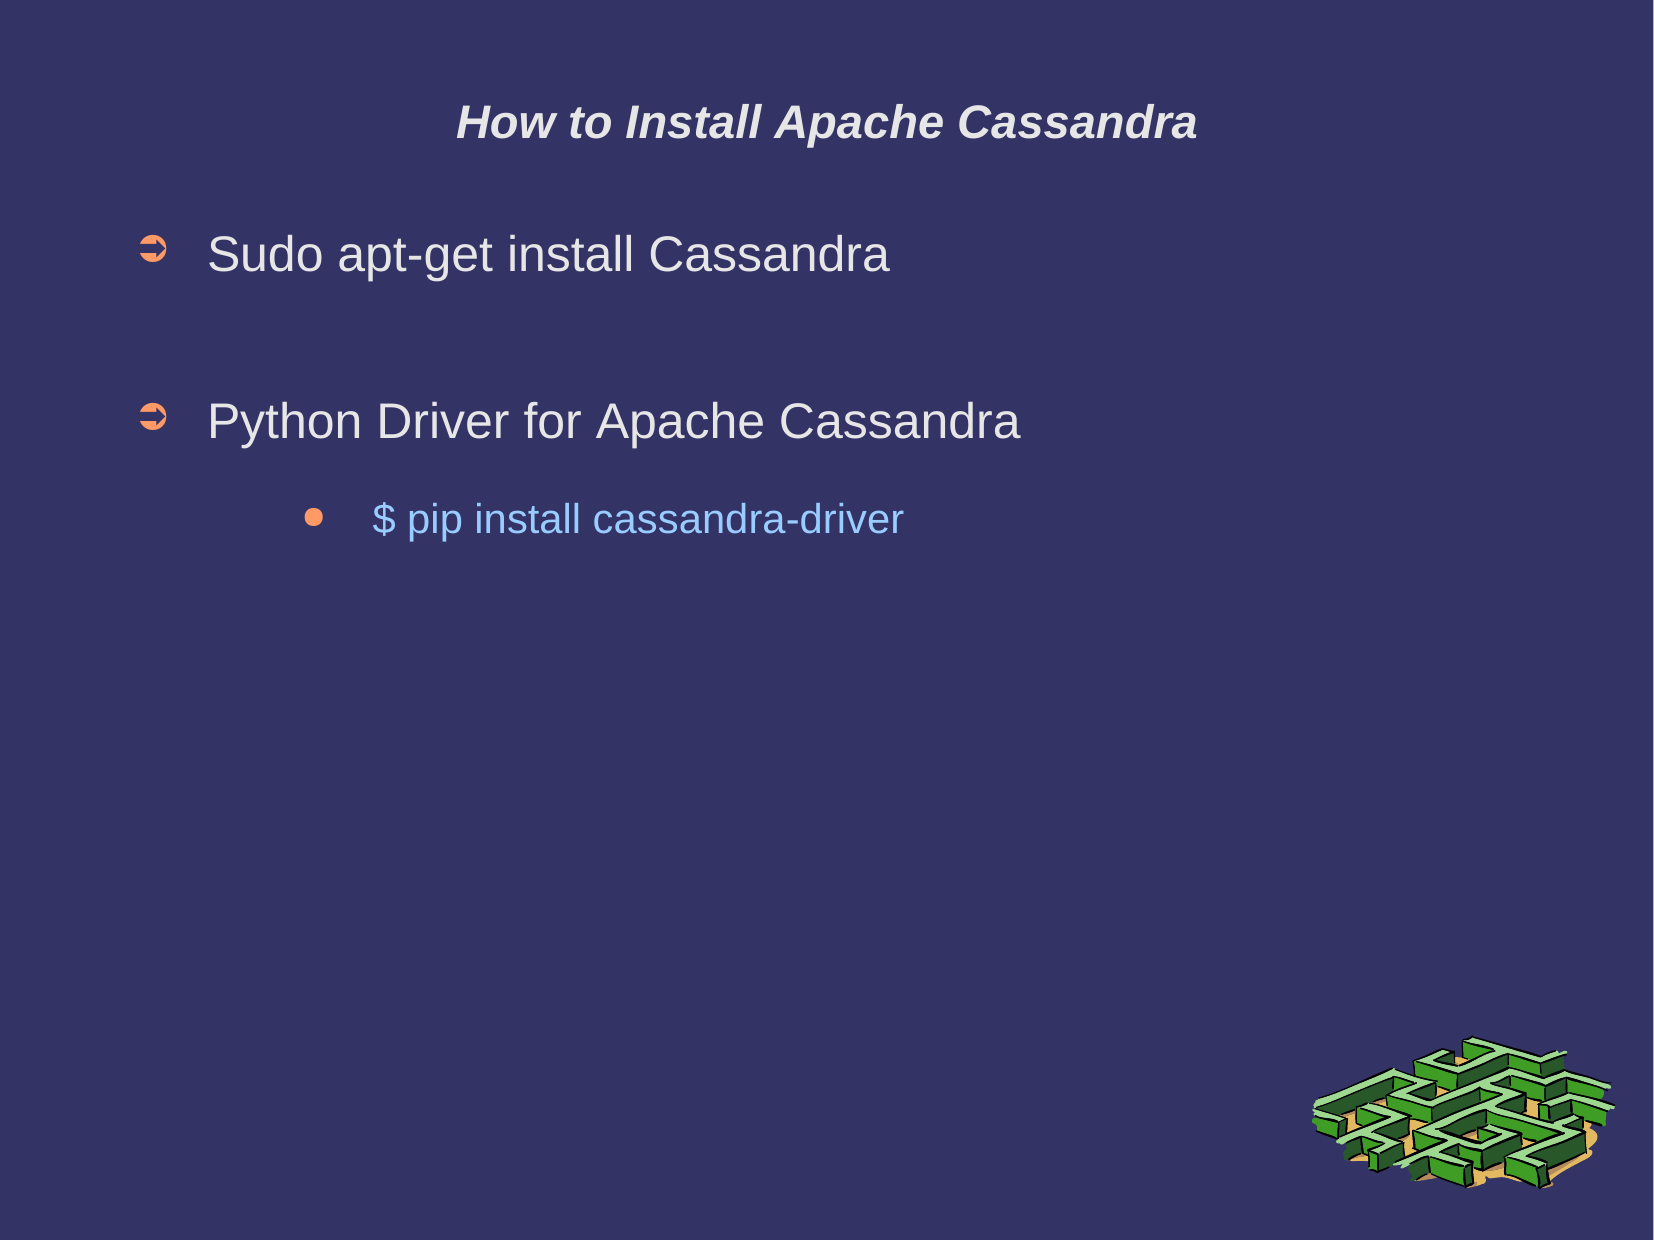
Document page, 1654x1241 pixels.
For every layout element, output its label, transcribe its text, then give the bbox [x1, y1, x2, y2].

list Sudo apt-get install Cassandra Python Driver for Apache Cassandra $ pip install cassandra-driver [124, 227, 1516, 1022]
title How to Install Apache Cassandra [121, 19, 1534, 227]
